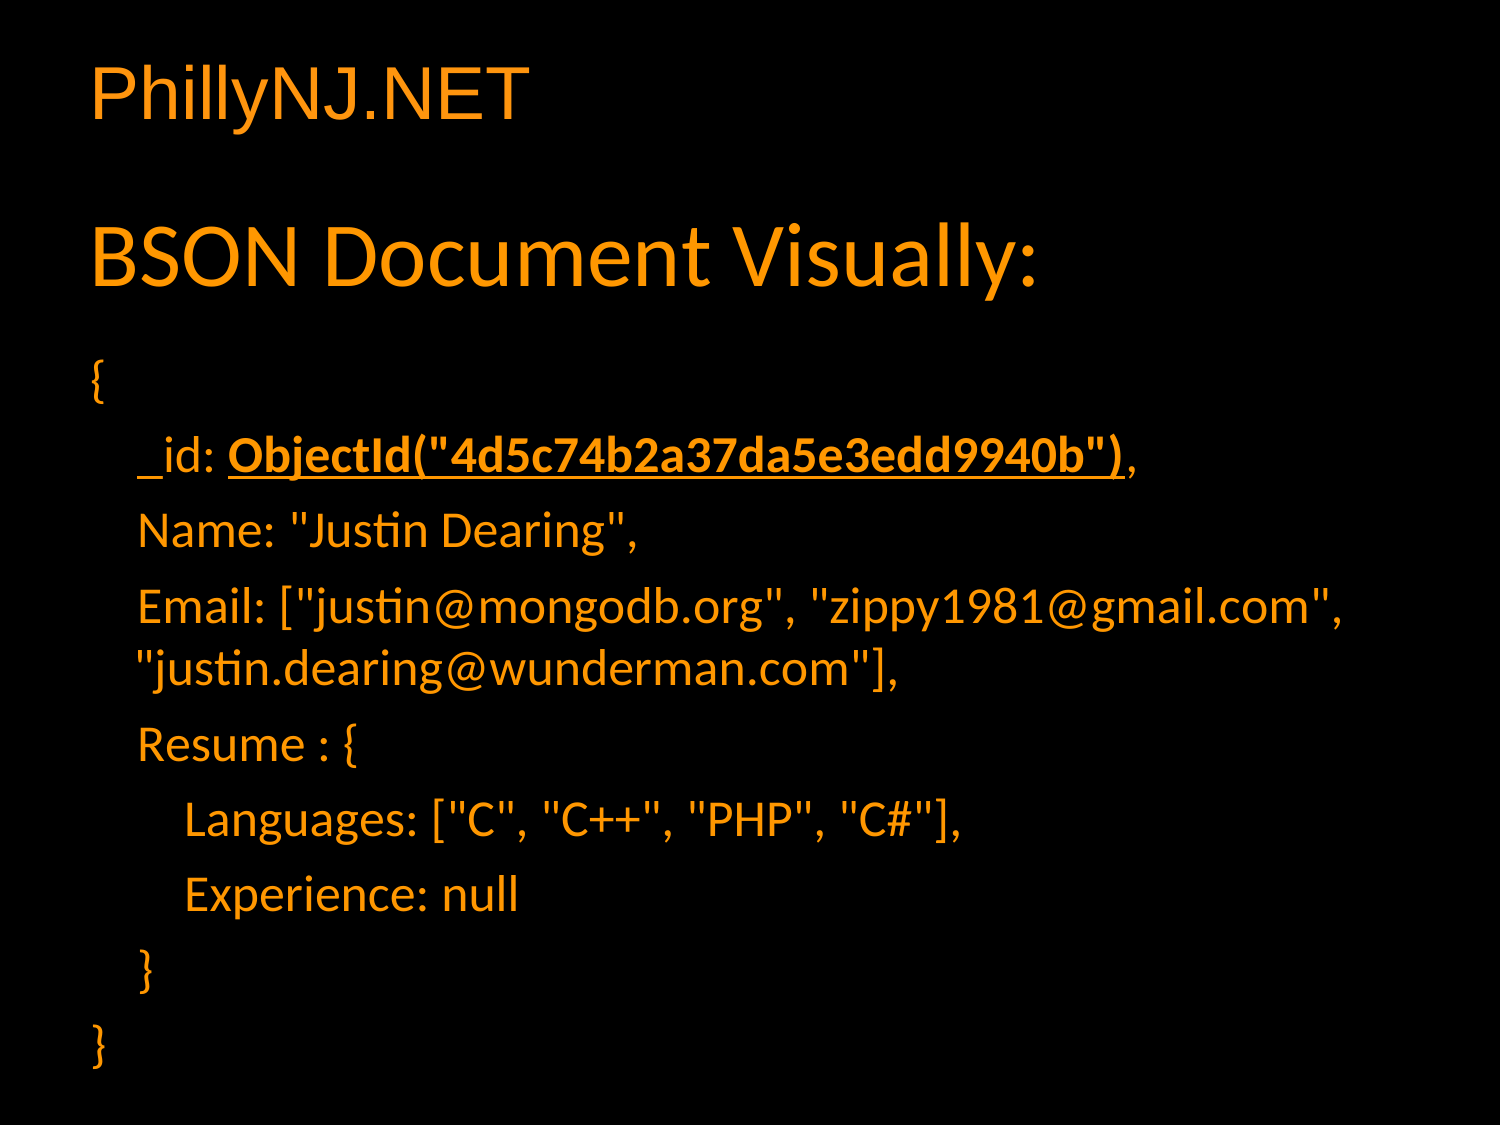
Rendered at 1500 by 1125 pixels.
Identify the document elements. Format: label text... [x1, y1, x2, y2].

list { _id: ObjectId("4d5c74b2a37da5e3edd9940b"), Name: "Justin Dearing", Email: ["justin@mongodb.org", "zippy1981@gmail.com", "justin.dearing@wunderman.com"], Resume : { Languages: ["C", "C++", "PHP", "C#"], Experience: null } } [75, 337, 1426, 1088]
title BSON Document Visually: [75, 131, 1426, 337]
